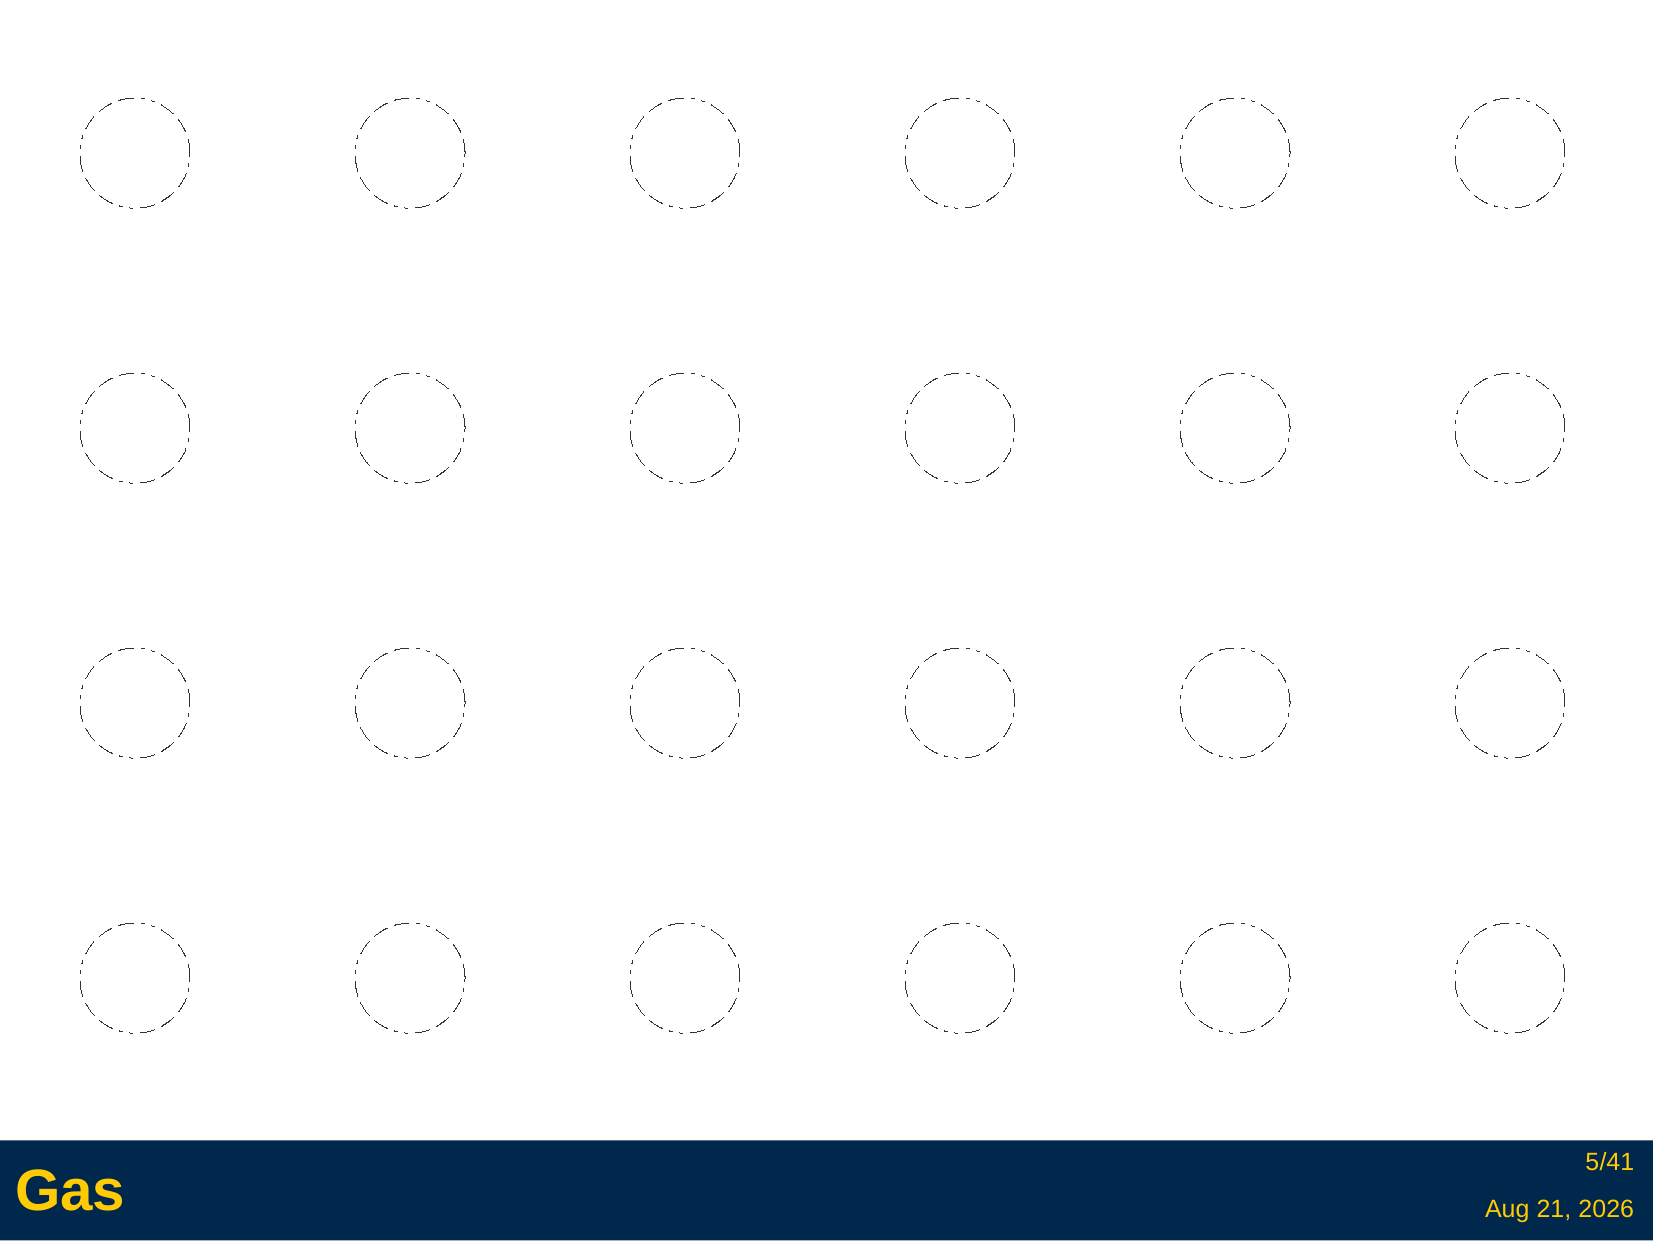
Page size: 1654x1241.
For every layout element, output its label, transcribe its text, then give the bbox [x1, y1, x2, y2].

title Gas [14, 1140, 1380, 1241]
